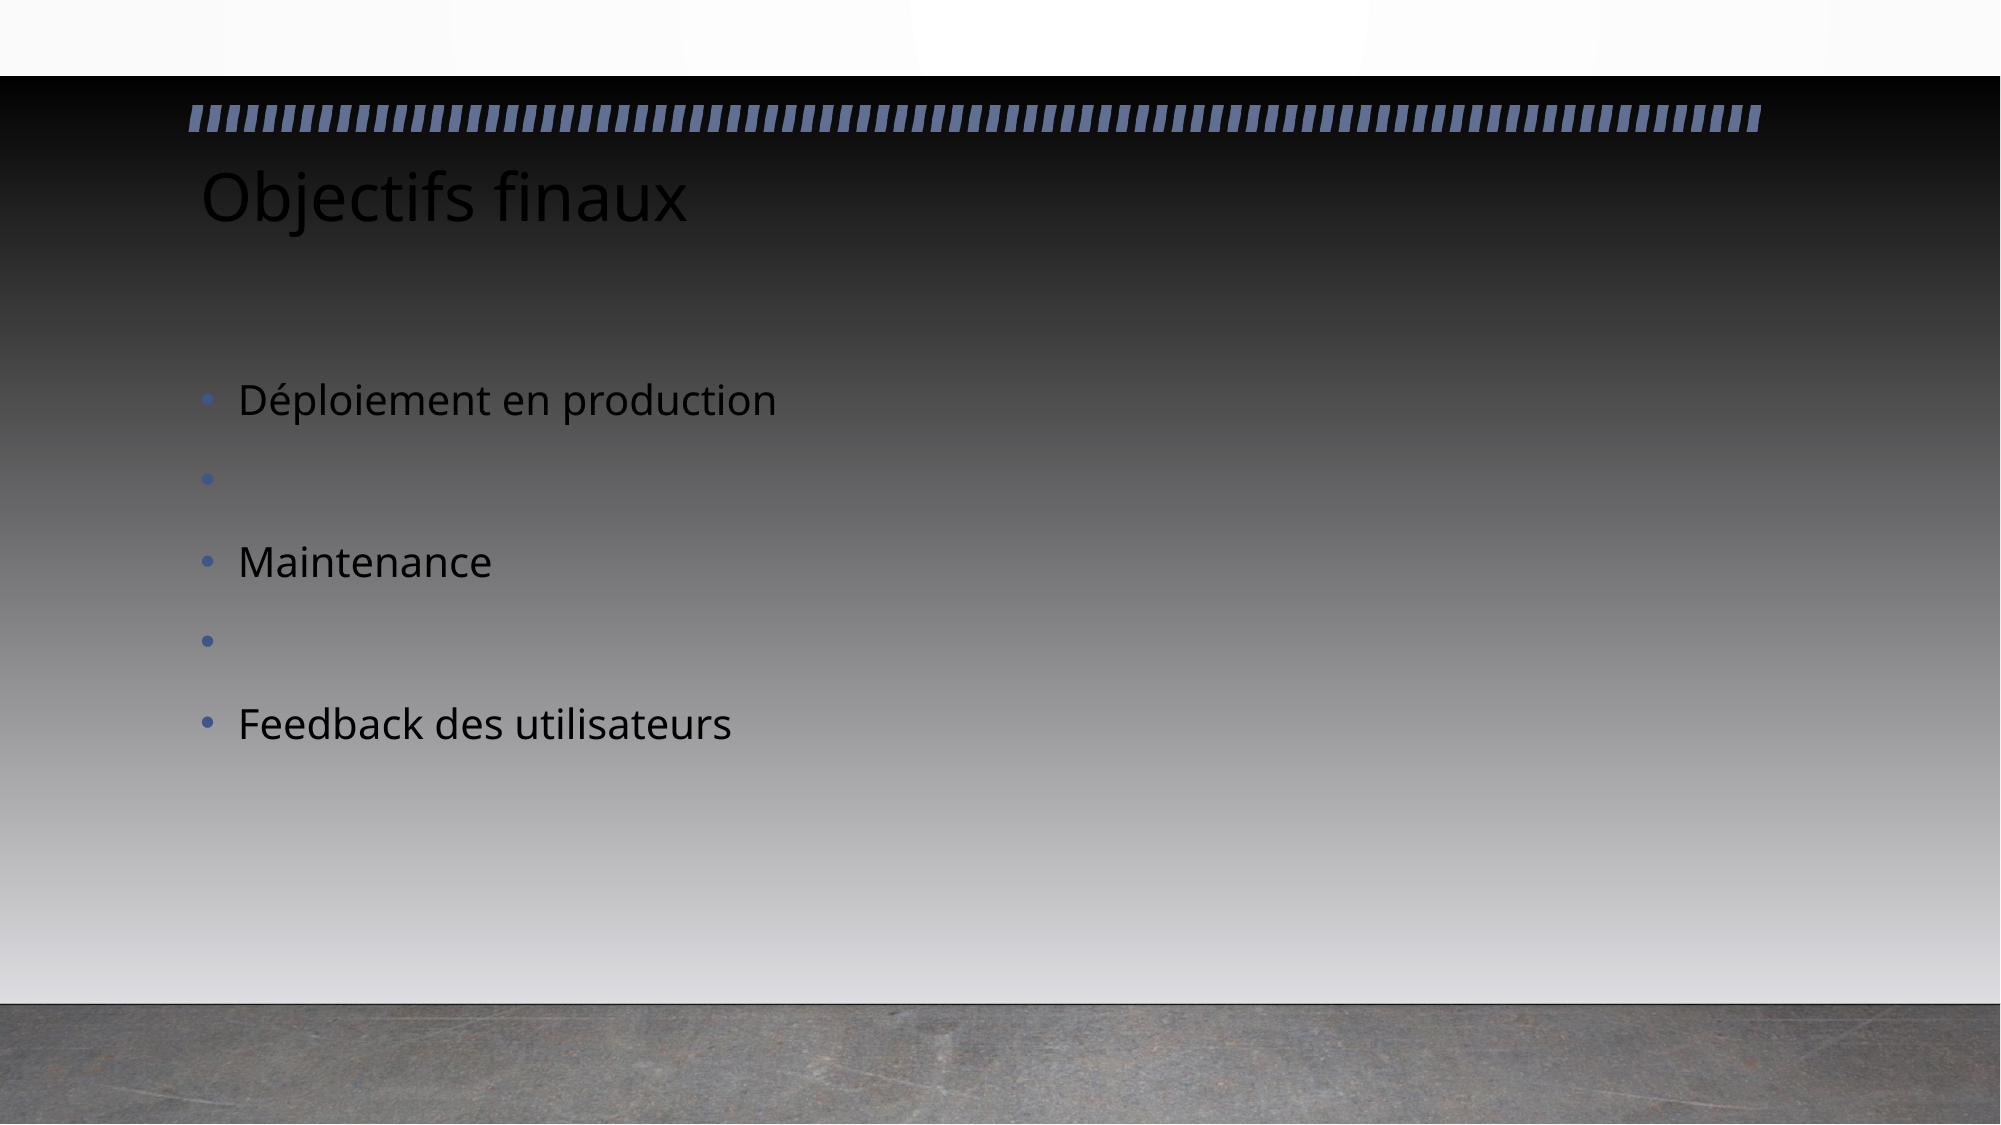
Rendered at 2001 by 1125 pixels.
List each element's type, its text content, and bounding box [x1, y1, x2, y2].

list Déploiement en production Maintenance Feedback des utilisateurs [185, 356, 1761, 897]
title Objectifs finaux [185, 156, 1761, 329]
